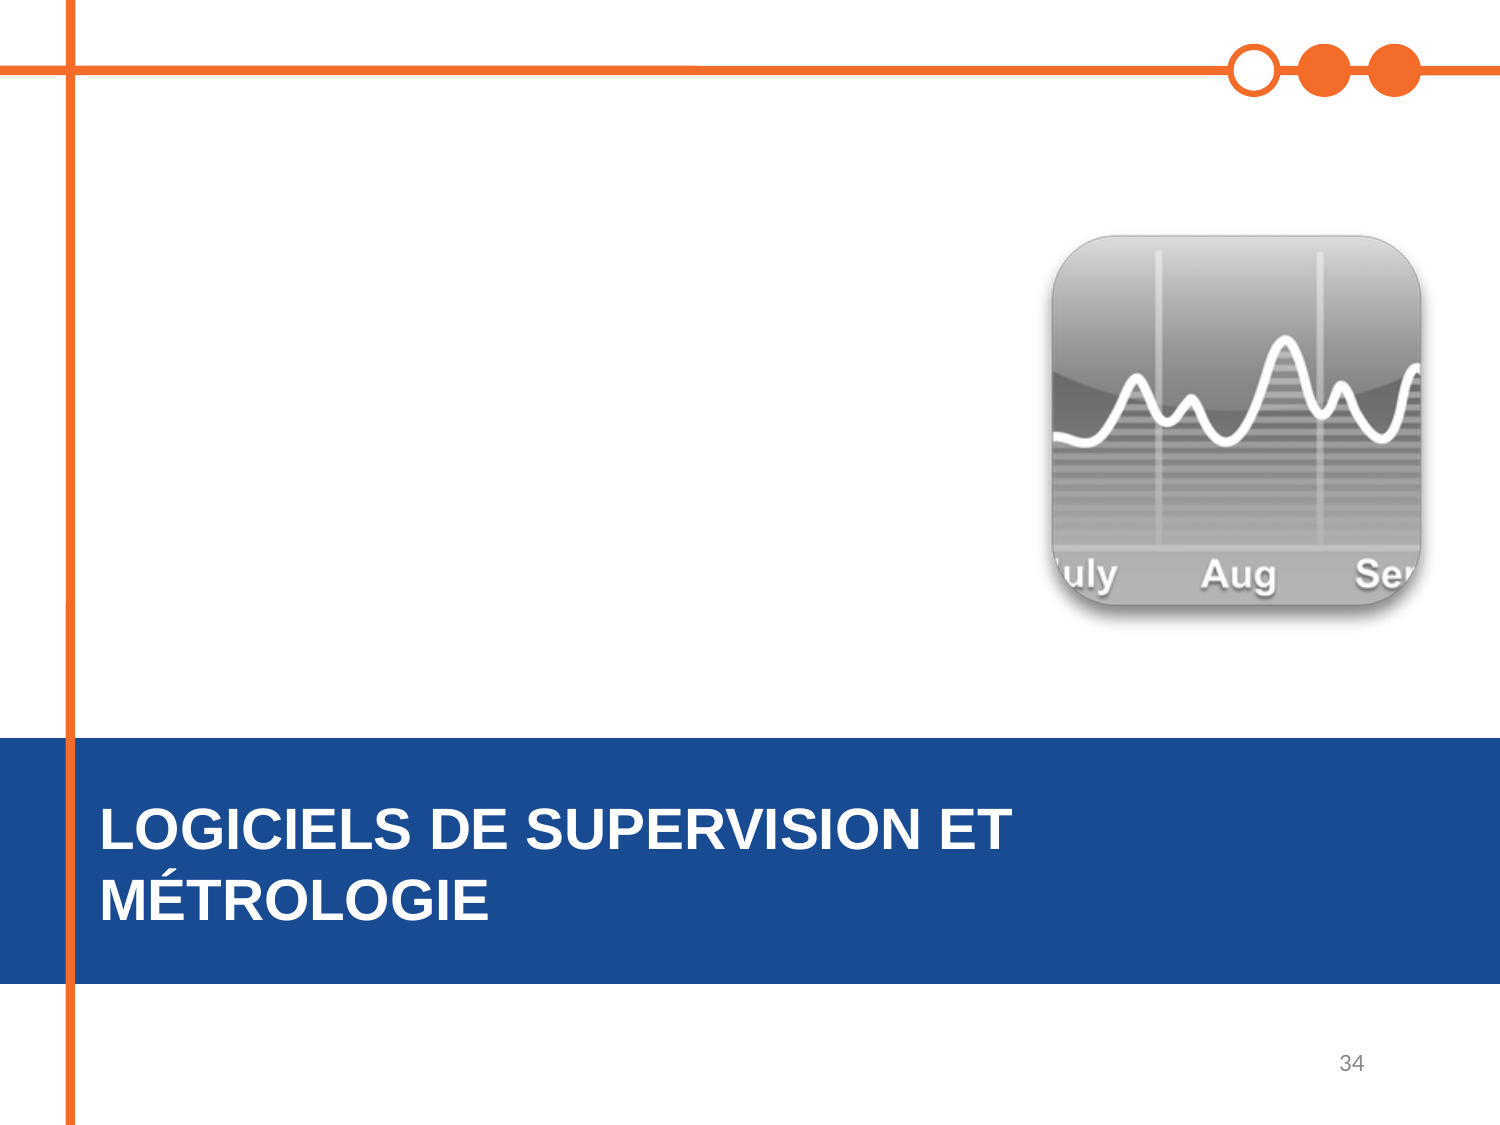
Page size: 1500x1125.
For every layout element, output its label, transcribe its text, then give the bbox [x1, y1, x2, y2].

title Logiciels de supervision et métrologie [84, 750, 1360, 974]
text_box 34 [1324, 1031, 1472, 1092]
